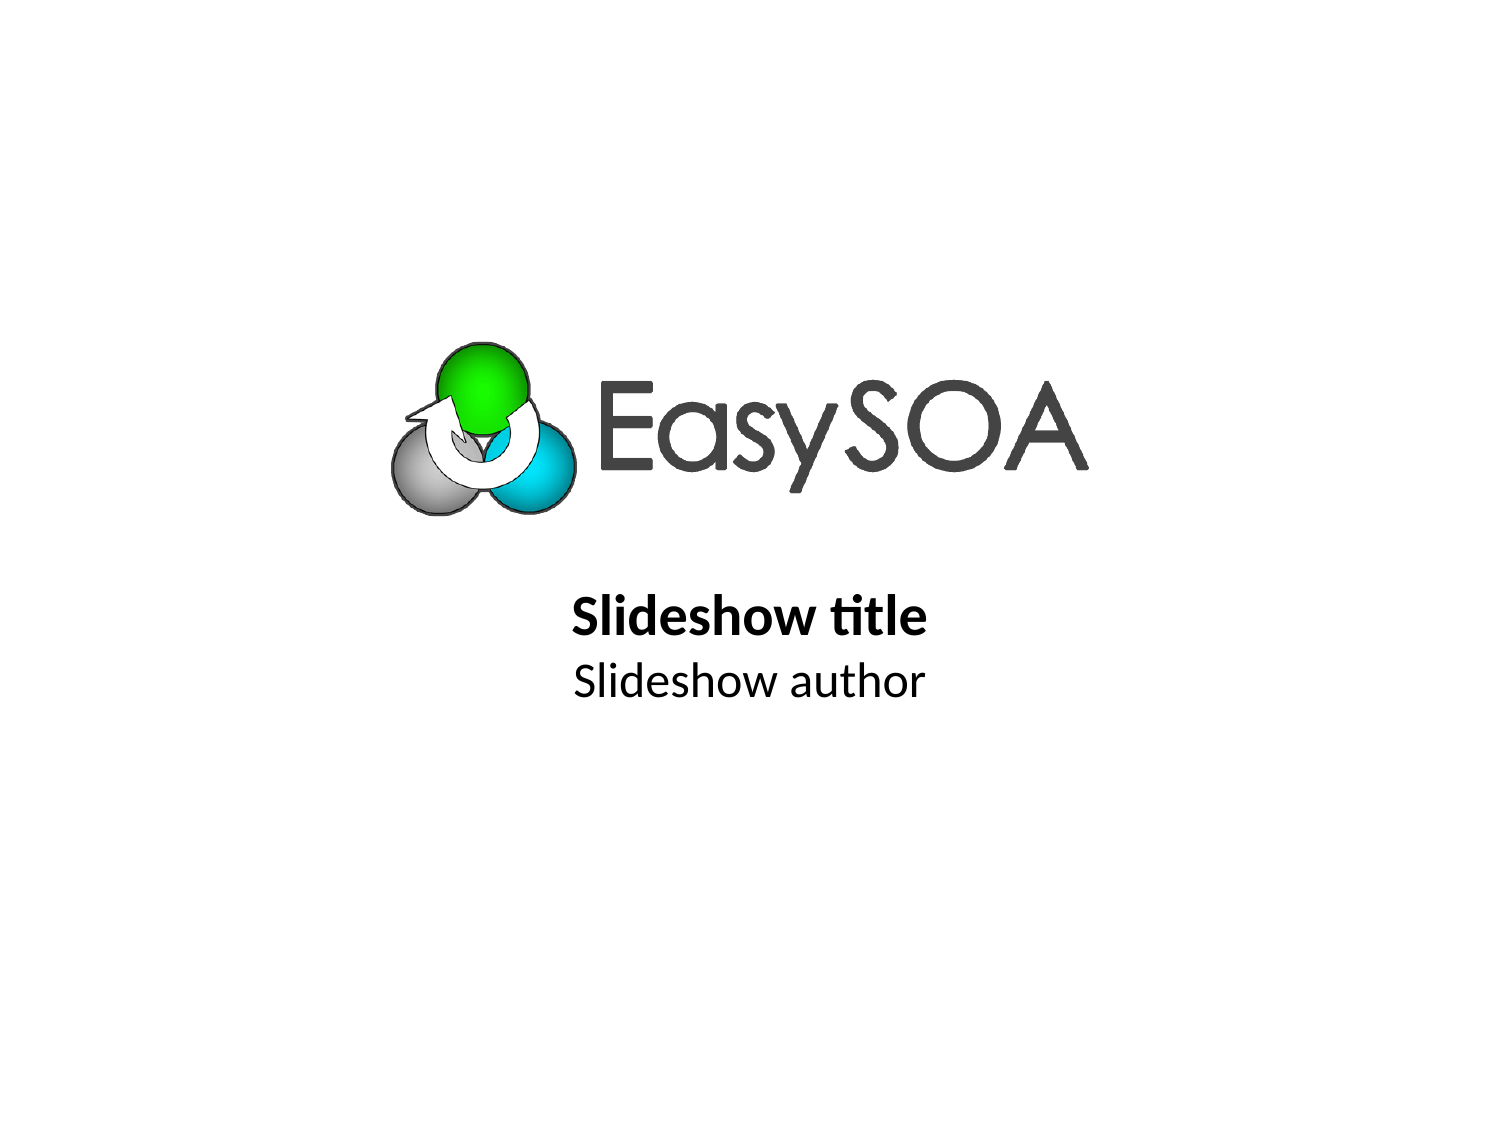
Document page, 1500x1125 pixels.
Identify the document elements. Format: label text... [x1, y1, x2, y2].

text_box Slideshow title Slideshow author [88, 569, 1412, 715]
picture [336, 314, 1149, 551]
